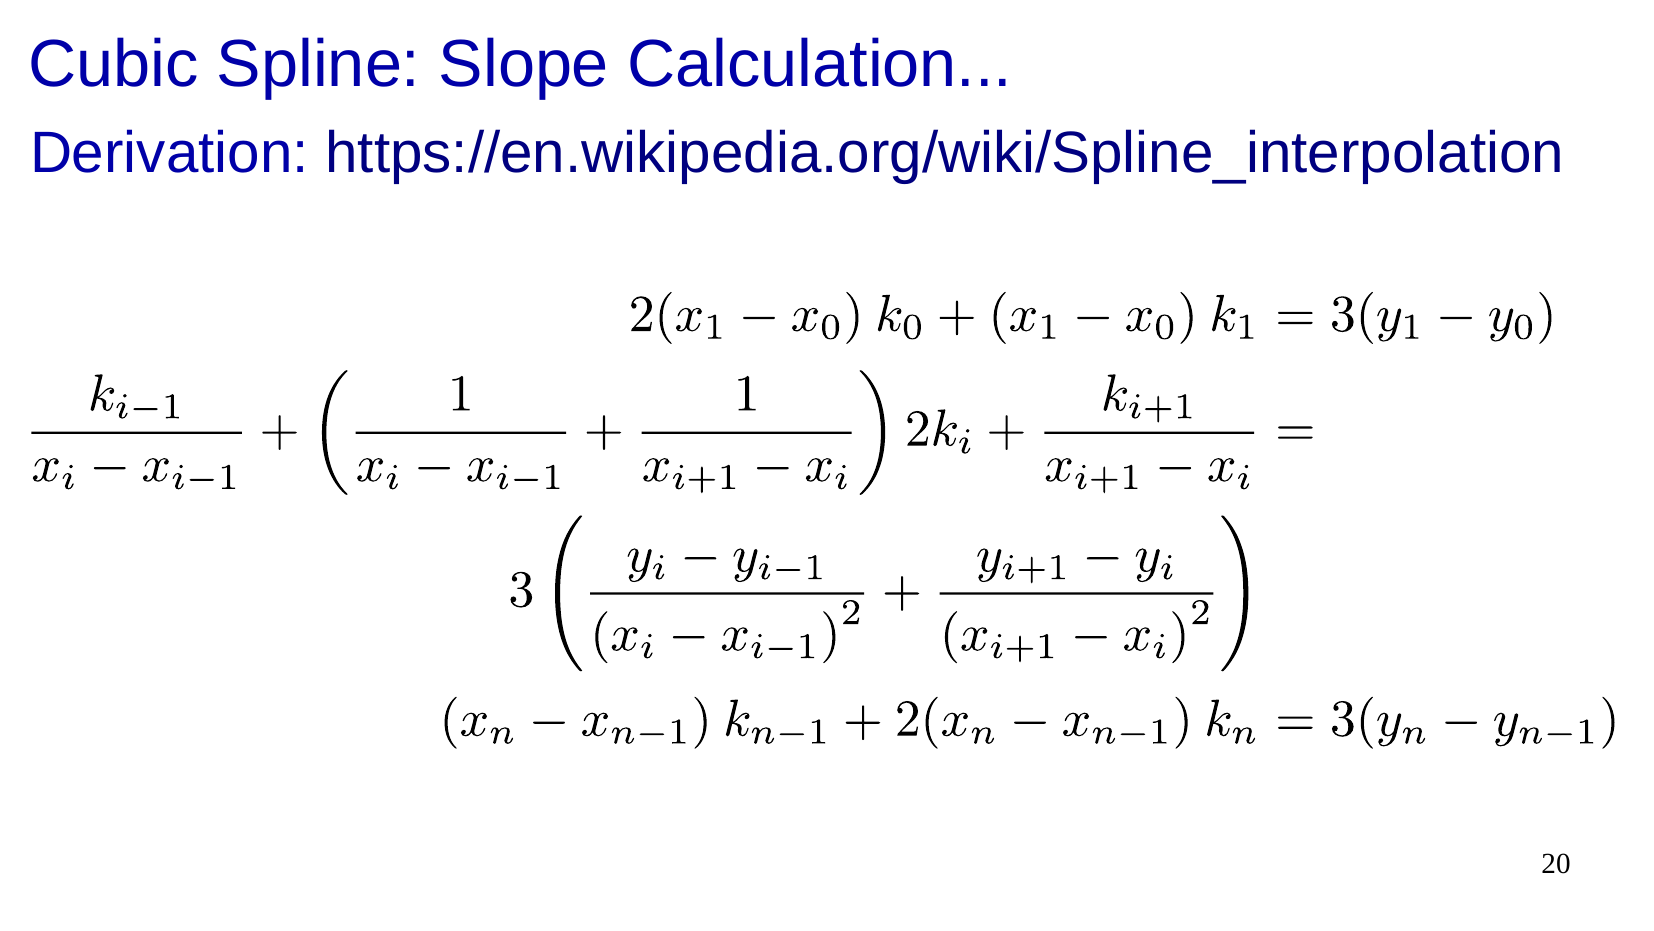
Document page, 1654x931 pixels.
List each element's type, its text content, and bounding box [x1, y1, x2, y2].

text_box [31, 291, 1620, 749]
list Derivation: https://en.wikipedia.org/wiki/Spline_interpolation [30, 120, 1645, 916]
title Cubic Spline: Slope Calculation... [28, 21, 1626, 106]
